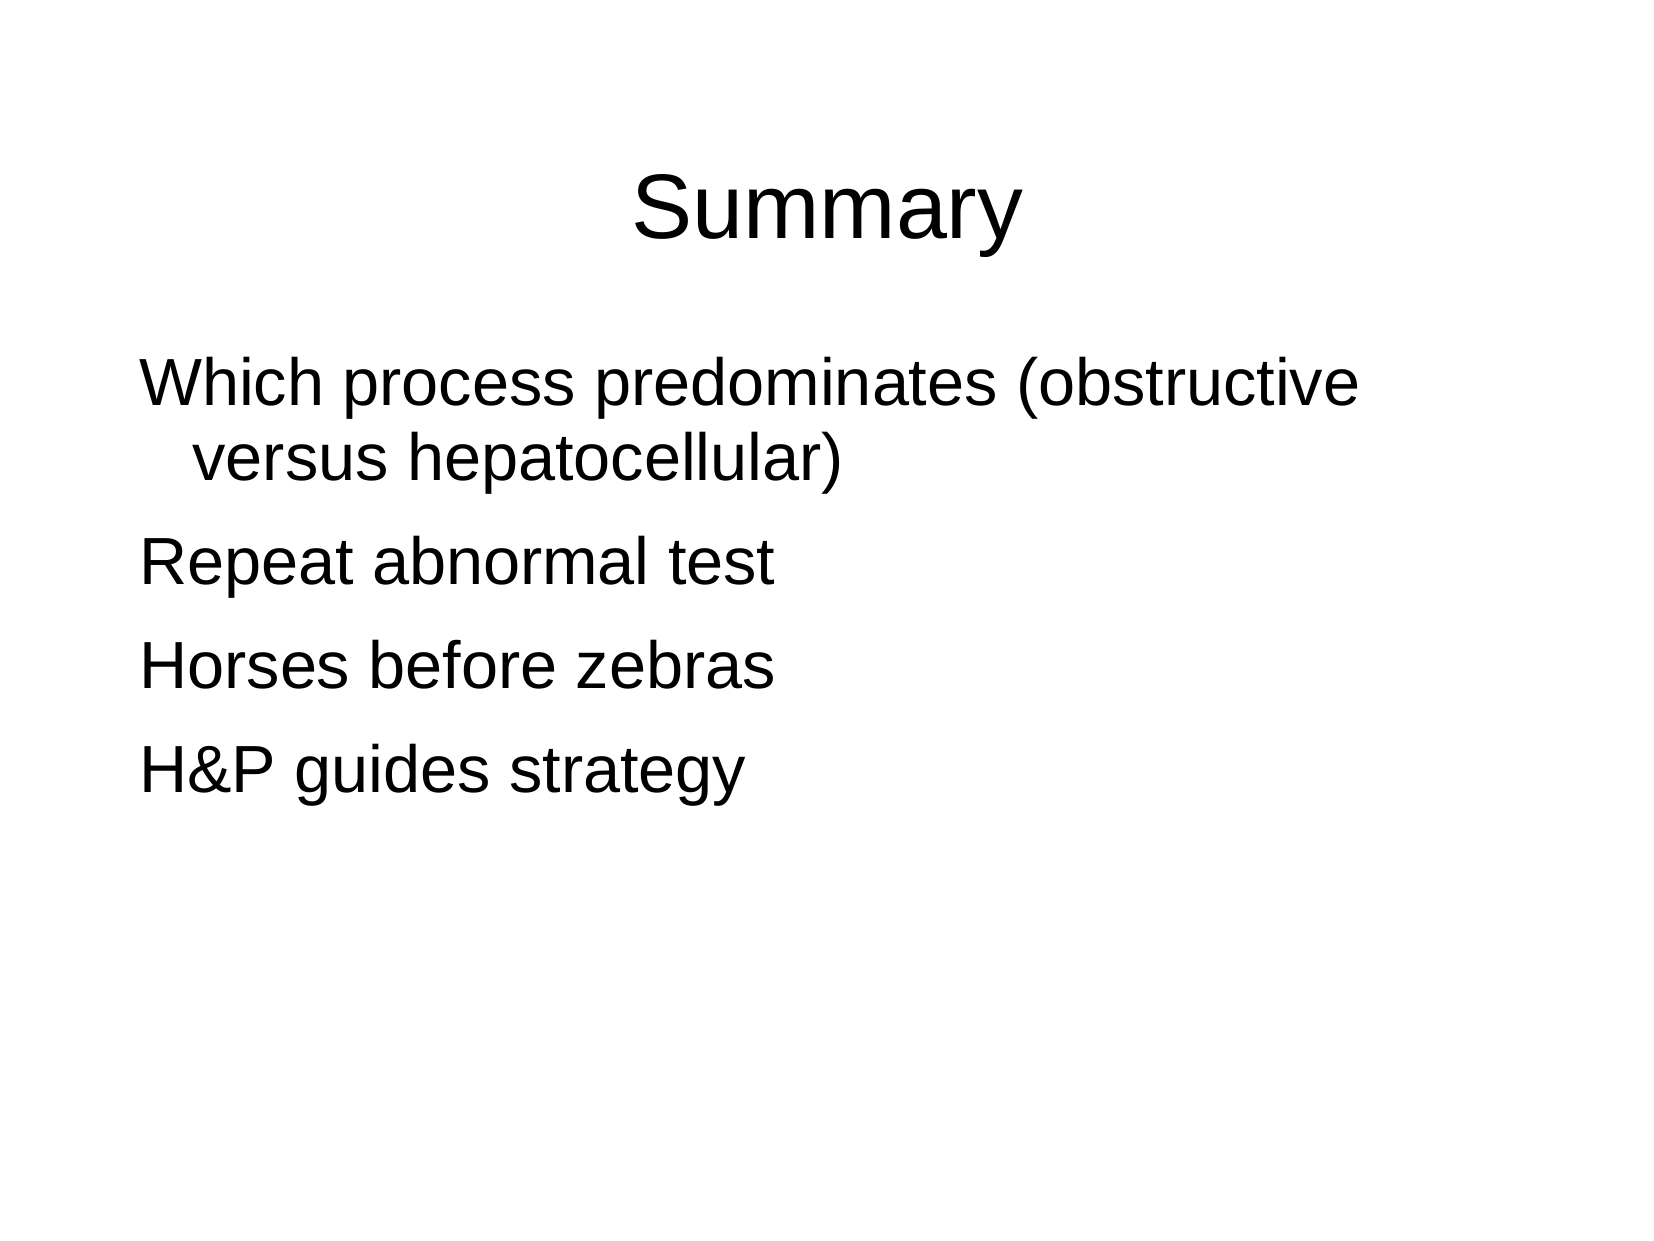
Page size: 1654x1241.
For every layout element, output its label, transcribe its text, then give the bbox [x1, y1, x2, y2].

list Which process predominates (obstructive versus hepatocellular) Repeat abnormal test Horses before zebras H&P guides strategy [121, 344, 1534, 1127]
title Summary [121, 102, 1534, 311]
